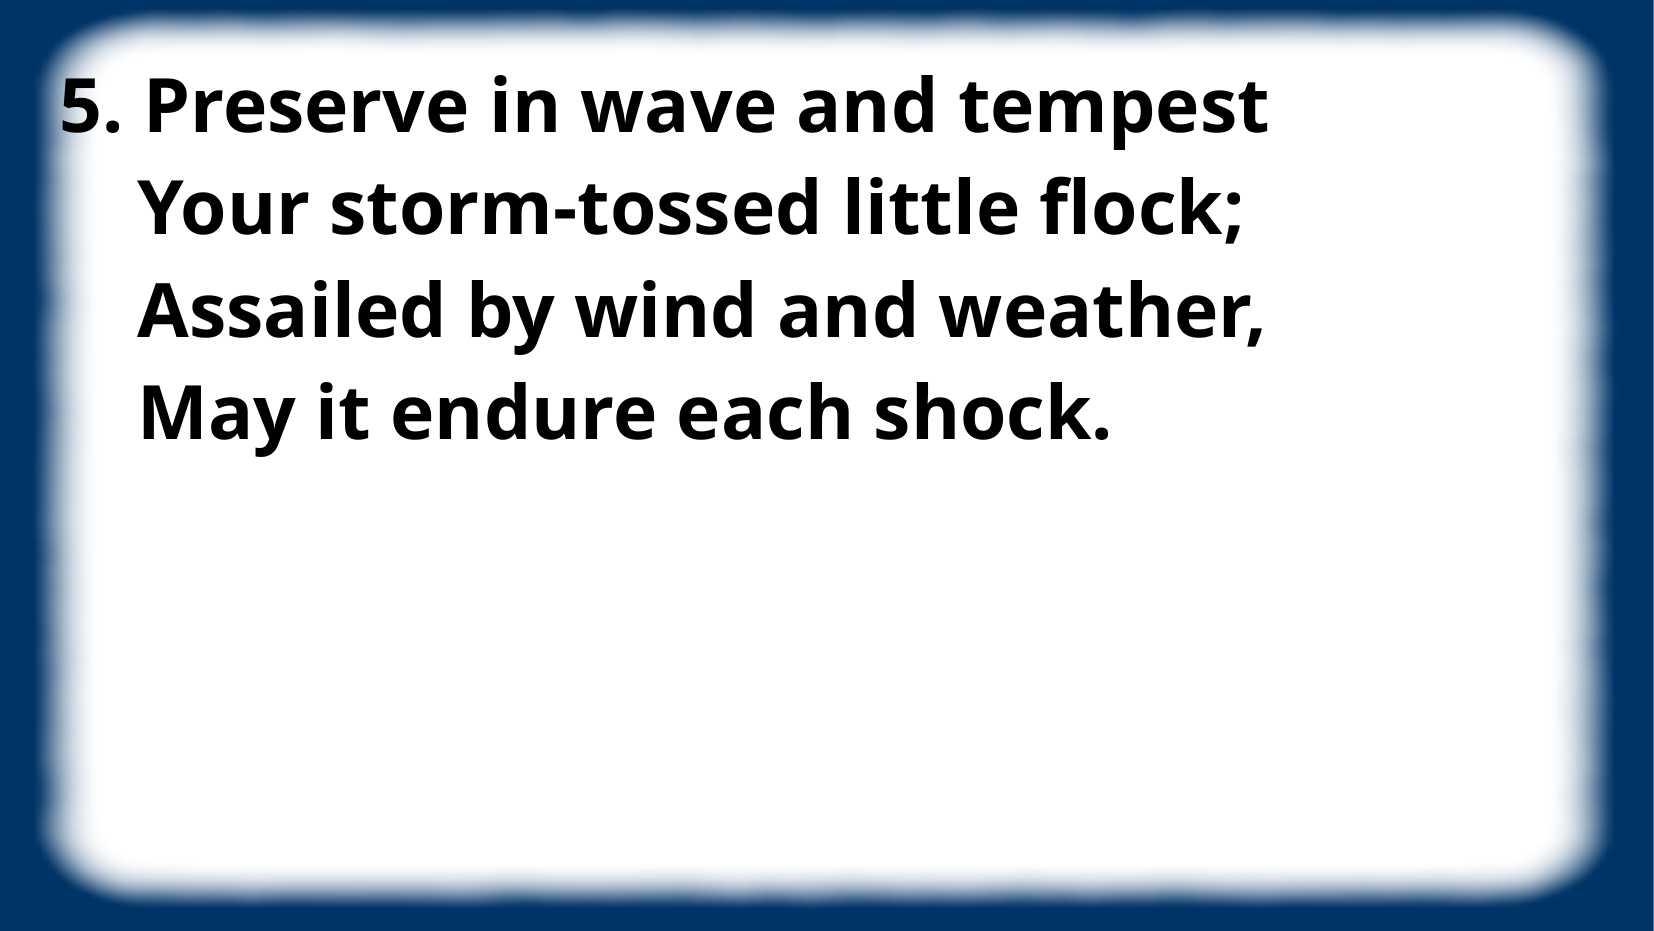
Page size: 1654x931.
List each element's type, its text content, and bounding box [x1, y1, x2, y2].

picture [0, 0, 1654, 931]
text_box 5. Preserve in wave and tempest Your storm-tossed little flock; Assailed by wind and weather, May it endure each shock. [45, 45, 1606, 460]
